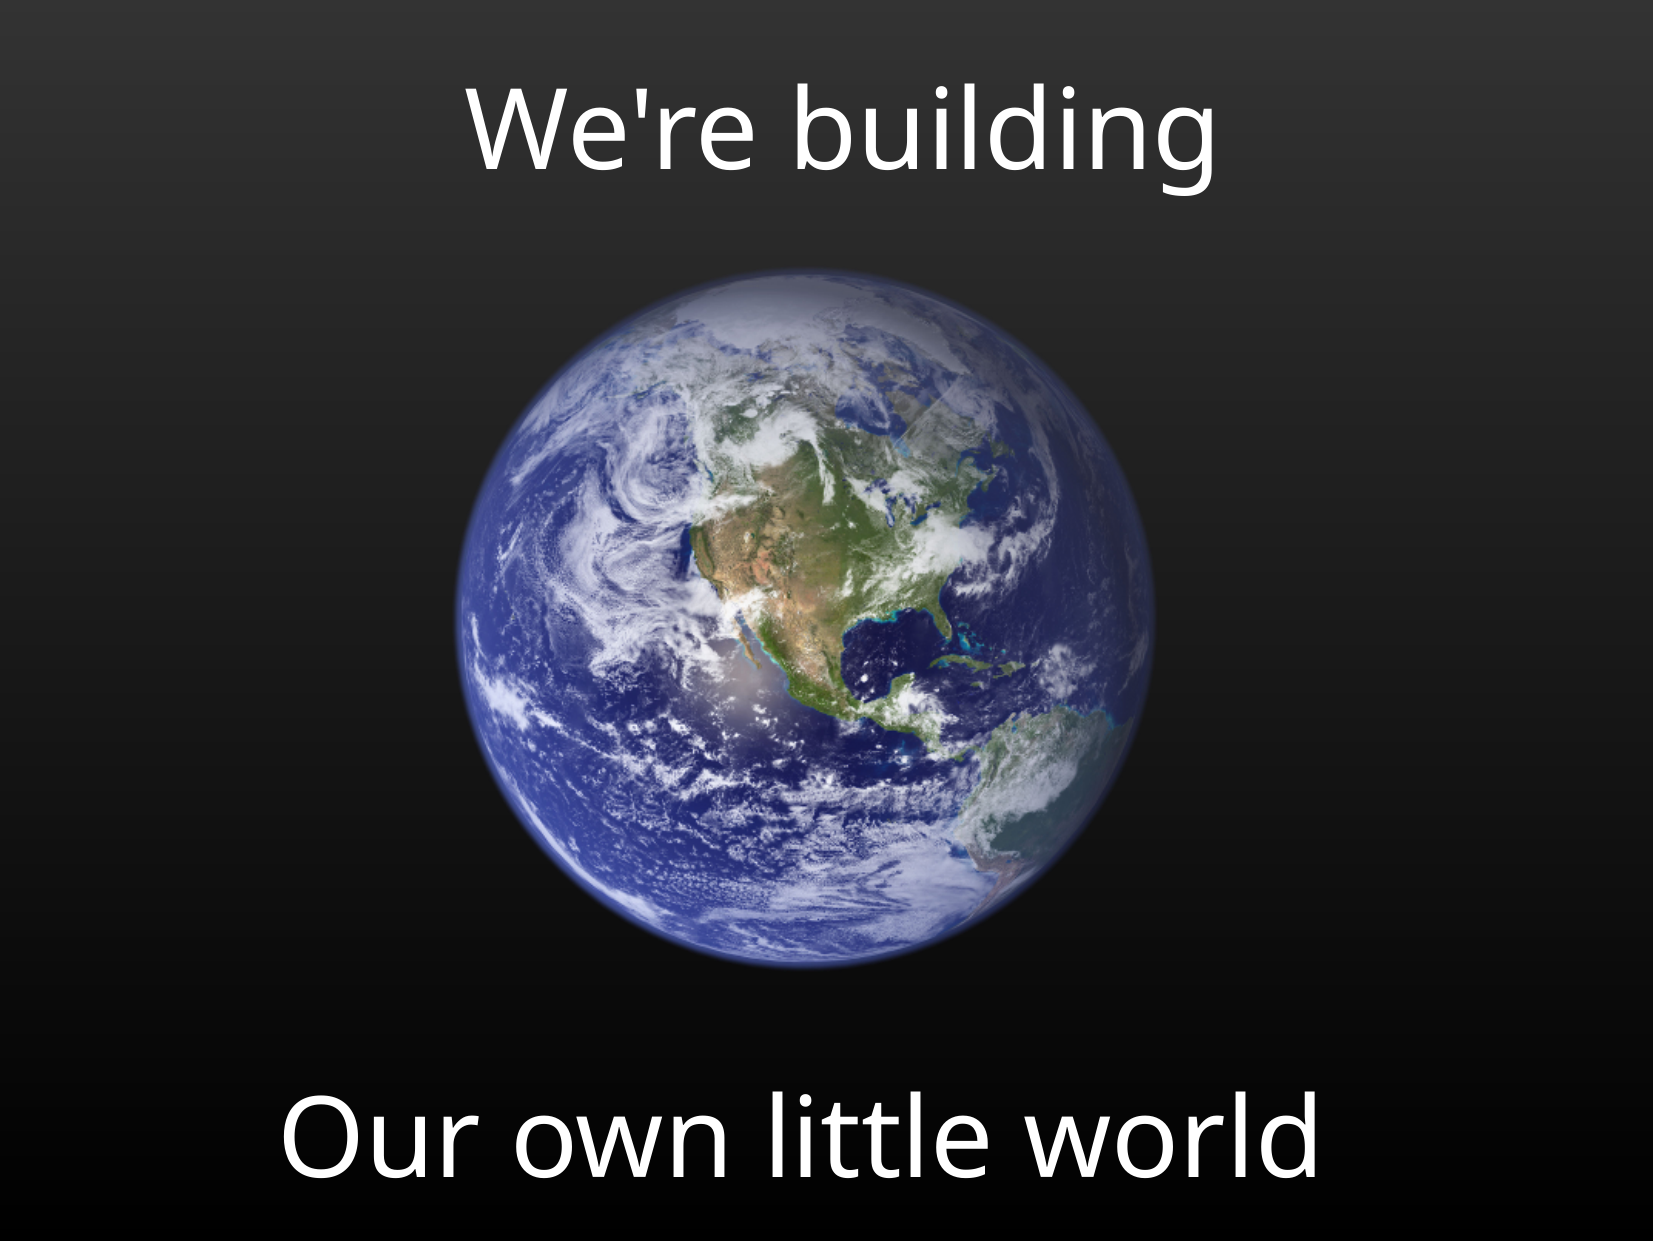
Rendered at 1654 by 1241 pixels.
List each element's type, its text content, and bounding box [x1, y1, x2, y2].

text_box We're building [450, 41, 1285, 188]
picture [411, 224, 1200, 1013]
text_box Our own little world [262, 1050, 1399, 1196]
